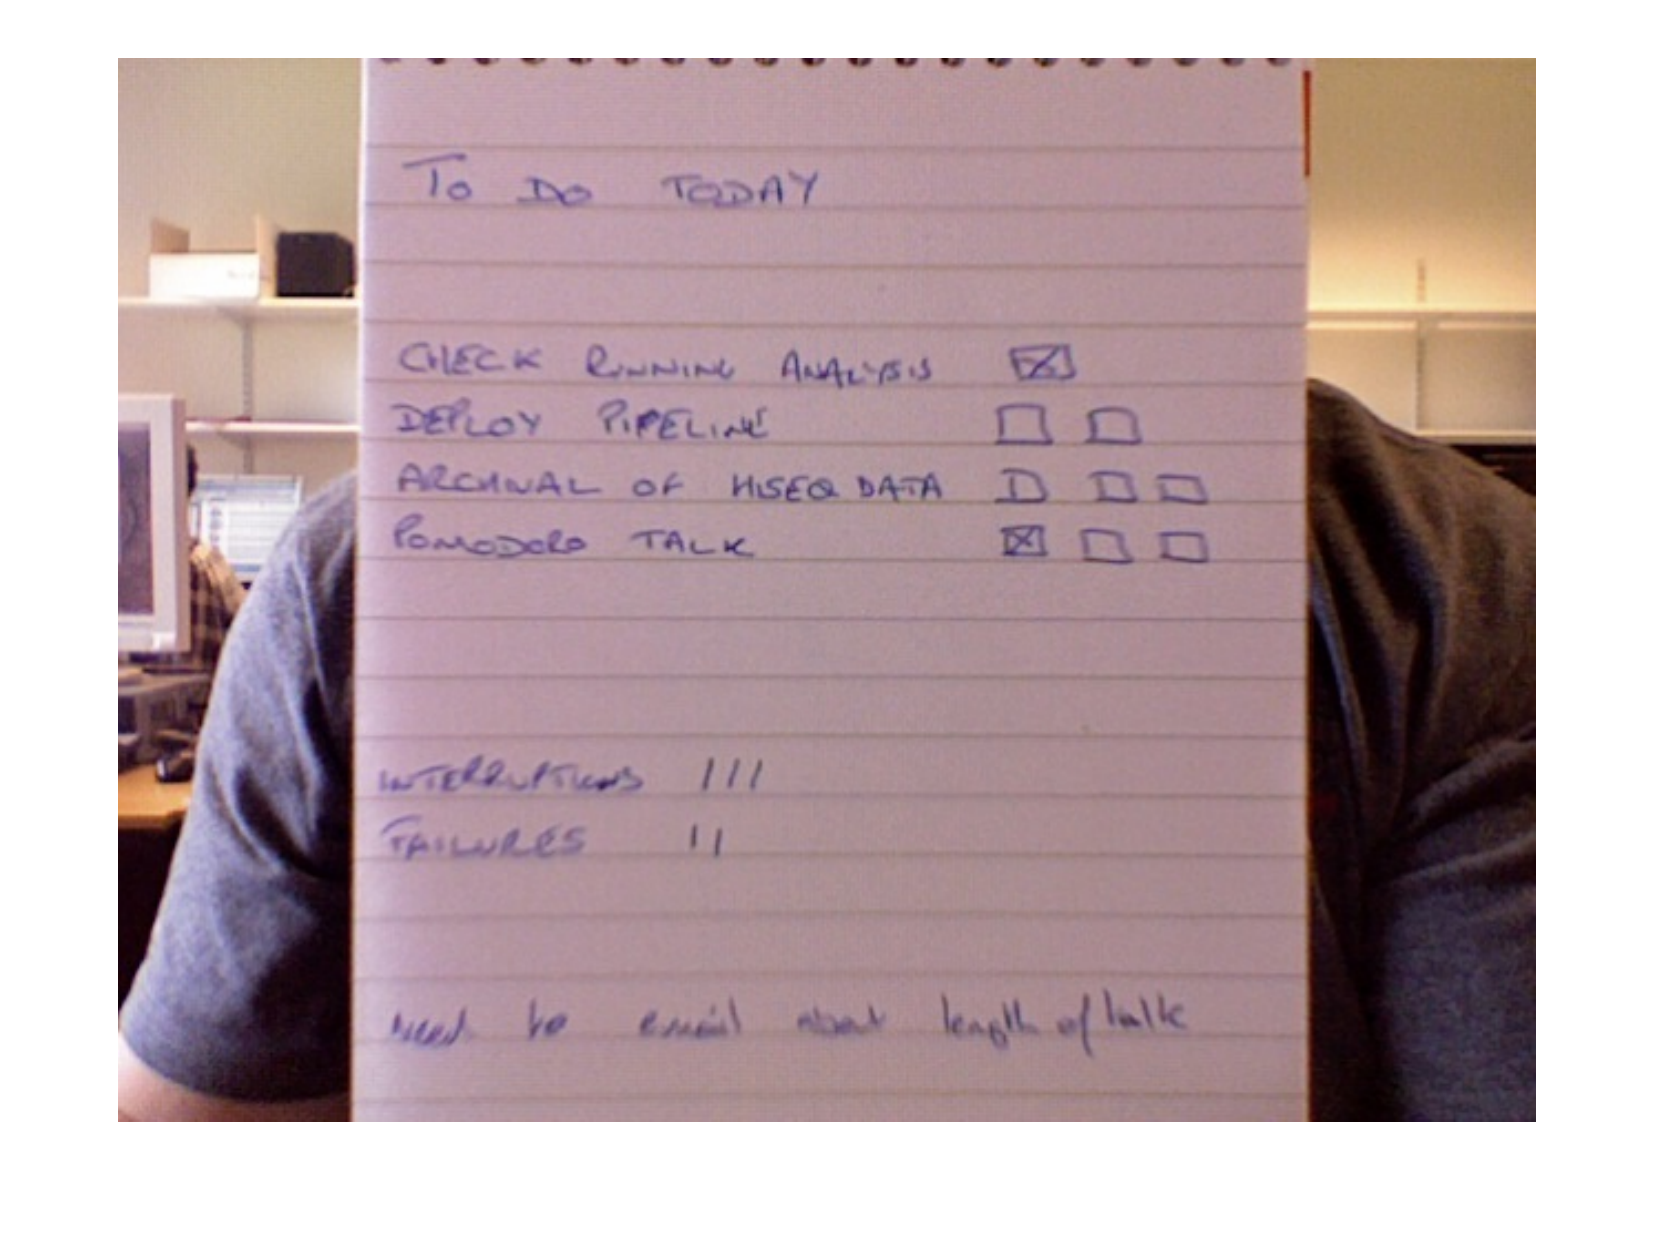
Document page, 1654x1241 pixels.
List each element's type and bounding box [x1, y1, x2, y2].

picture [118, 58, 1536, 1123]
